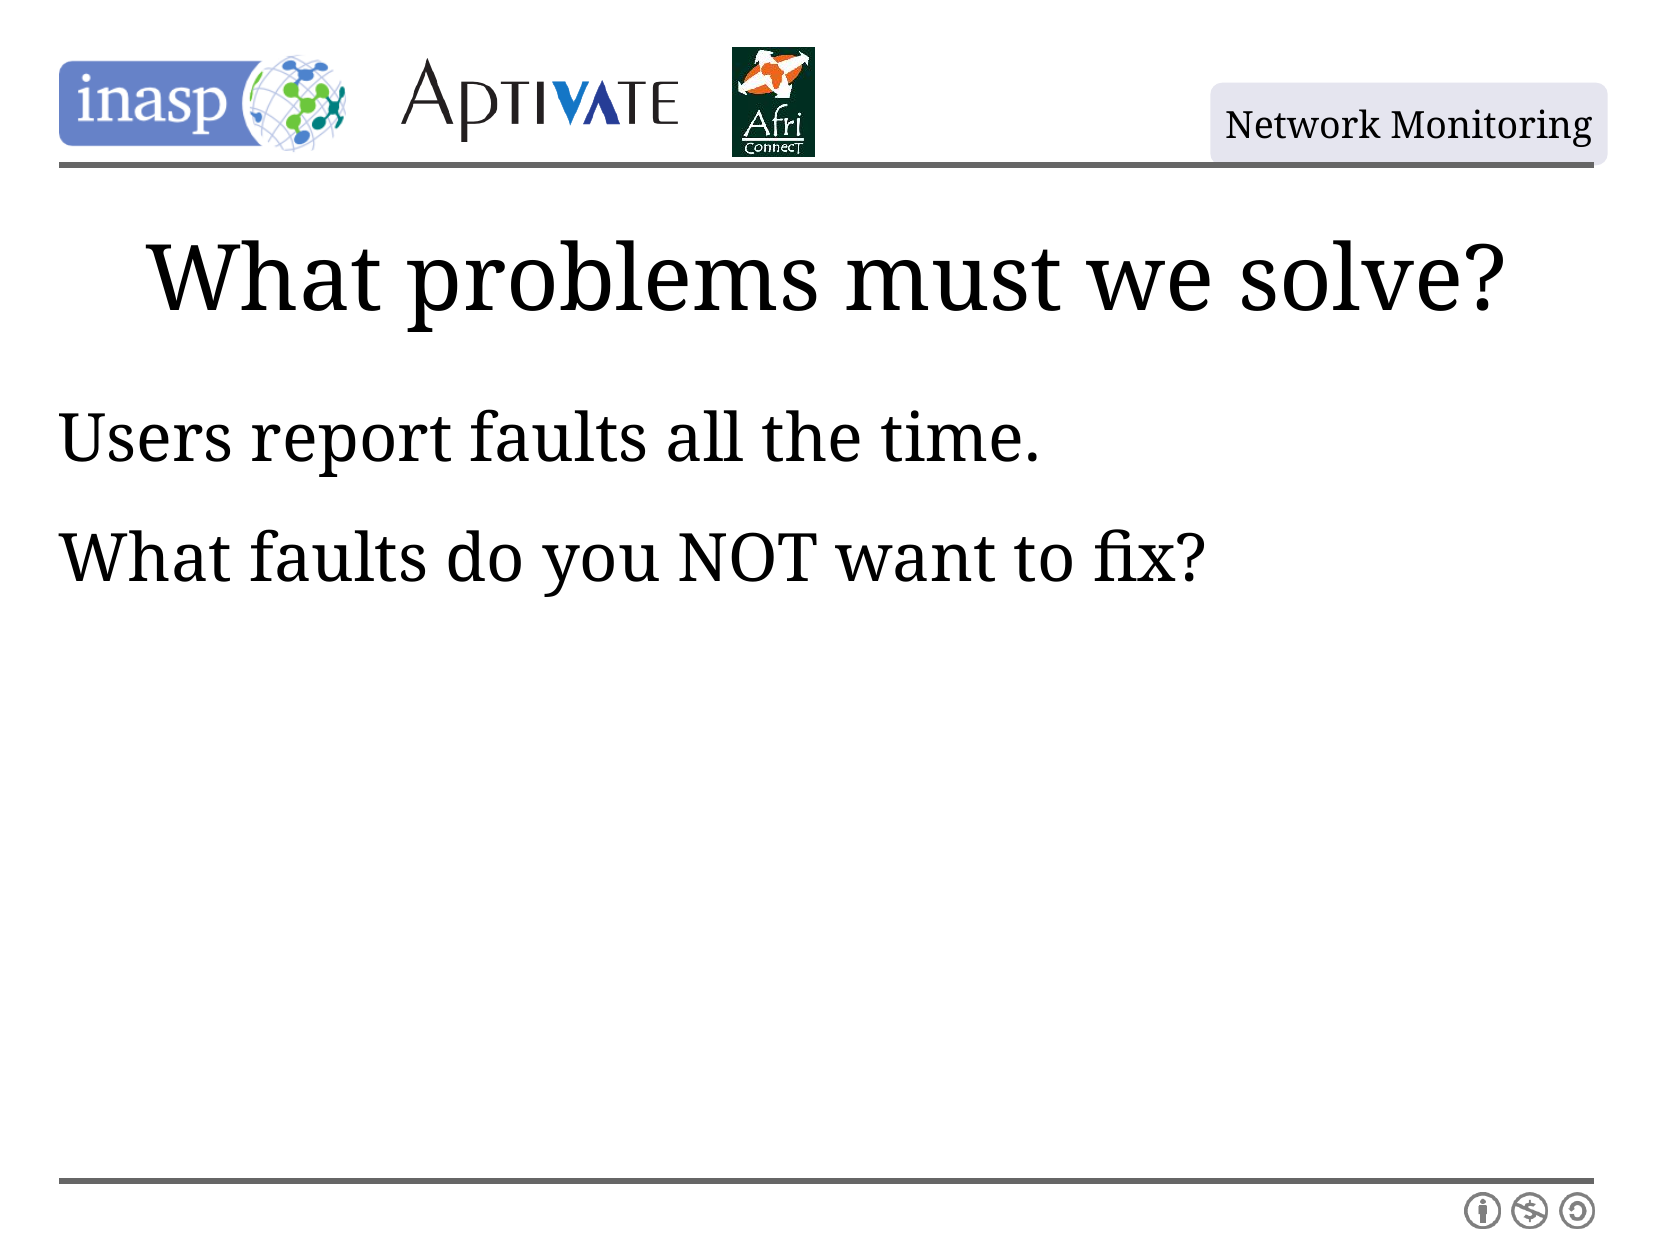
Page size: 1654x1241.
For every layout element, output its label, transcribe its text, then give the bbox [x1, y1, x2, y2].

picture [1464, 1192, 1501, 1229]
picture [59, 47, 355, 160]
picture [732, 47, 815, 157]
title What problems must we solve? [59, 212, 1595, 343]
picture [1559, 1192, 1595, 1229]
picture [1511, 1192, 1548, 1229]
picture [401, 58, 678, 142]
list Users report faults all the time. What faults do you NOT want to fix? [59, 389, 1595, 1109]
